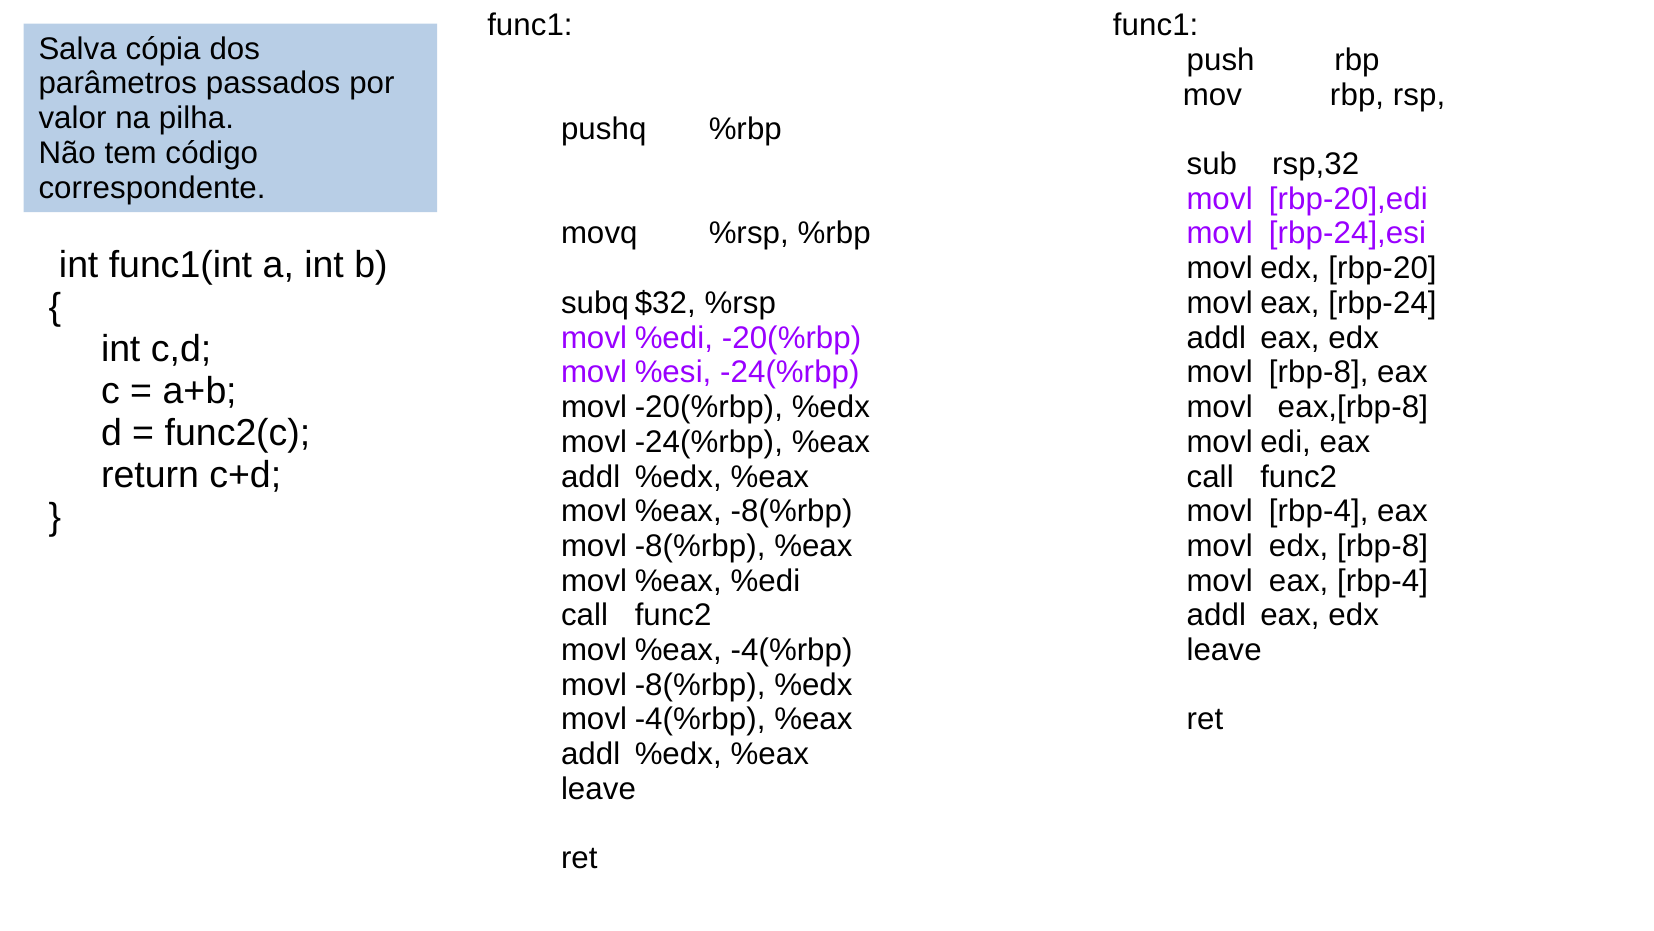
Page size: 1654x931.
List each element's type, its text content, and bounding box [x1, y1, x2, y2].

text_box Salva cópia dos parâmetros passados por valor na pilha. Não tem código correspondente. [23, 23, 438, 213]
text_box func1: pushq %rbp movq %rsp, %rbp subq $32, %rsp movl %edi, -20(%rbp) movl %esi, -24(%rbp) movl -20(%rbp), %edx movl -24(%rbp), %eax addl %edx, %eax movl %eax, -8(%rbp) movl -8(%rbp), %eax movl %eax, %edi call func2 movl %eax, -4(%rbp) movl -8(%rbp), %edx movl -4(%rbp), %eax addl %edx, %eax leave ret [472, 0, 981, 925]
text_box int func1(int a, int b) { int c,d; c = a+b; d = func2(c); return c+d; } [33, 236, 414, 546]
text_box func1: push rbp mov rbp, rsp, sub rsp,32 movl [rbp-20],edi movl [rbp-24],esi movl edx, [rbp-20] movl eax, [rbp-24] addl eax, edx movl [rbp-8], eax movl eax,[rbp-8] movl edi, eax call func2 movl [rbp-4], eax movl edx, [rbp-8] movl eax, [rbp-4] addl eax, edx leave ret [1098, 0, 1607, 925]
